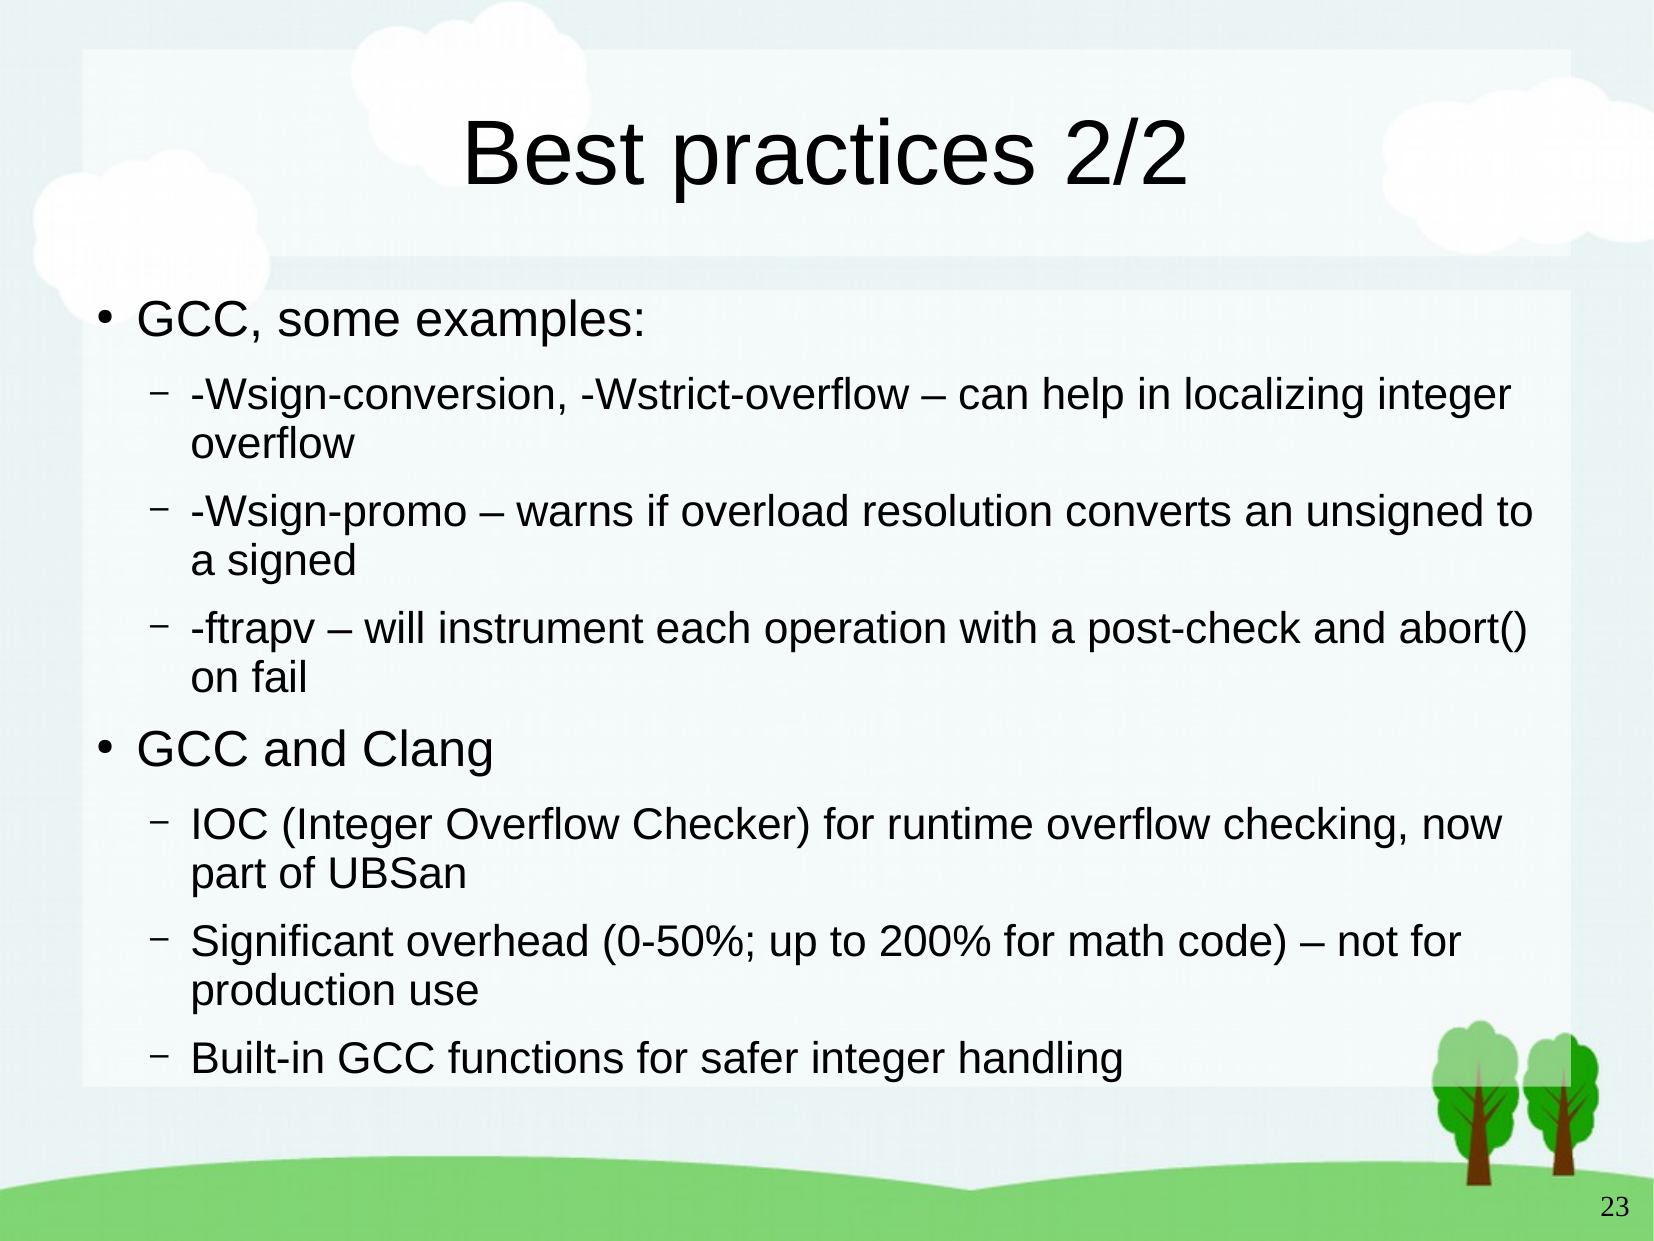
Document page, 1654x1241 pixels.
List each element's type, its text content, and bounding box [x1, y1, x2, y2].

picture [0, 0, 1654, 1241]
title Best practices 2/2 [82, 49, 1571, 257]
list GCC, some examples: -Wsign-conversion, -Wstrict-overflow – can help in localizing integer overflow -Wsign-promo – warns if overload resolution converts an unsigned to a signed -ftrapv – will instrument each operation with a post-check and abort() on fail GCC and Clang IOC (Integer Overflow Checker) for runtime overflow checking, now part of UBSan Significant overhead (0-50%; up to 200% for math code) – not for production use Built-in GCC functions for safer integer handling [82, 290, 1571, 1087]
